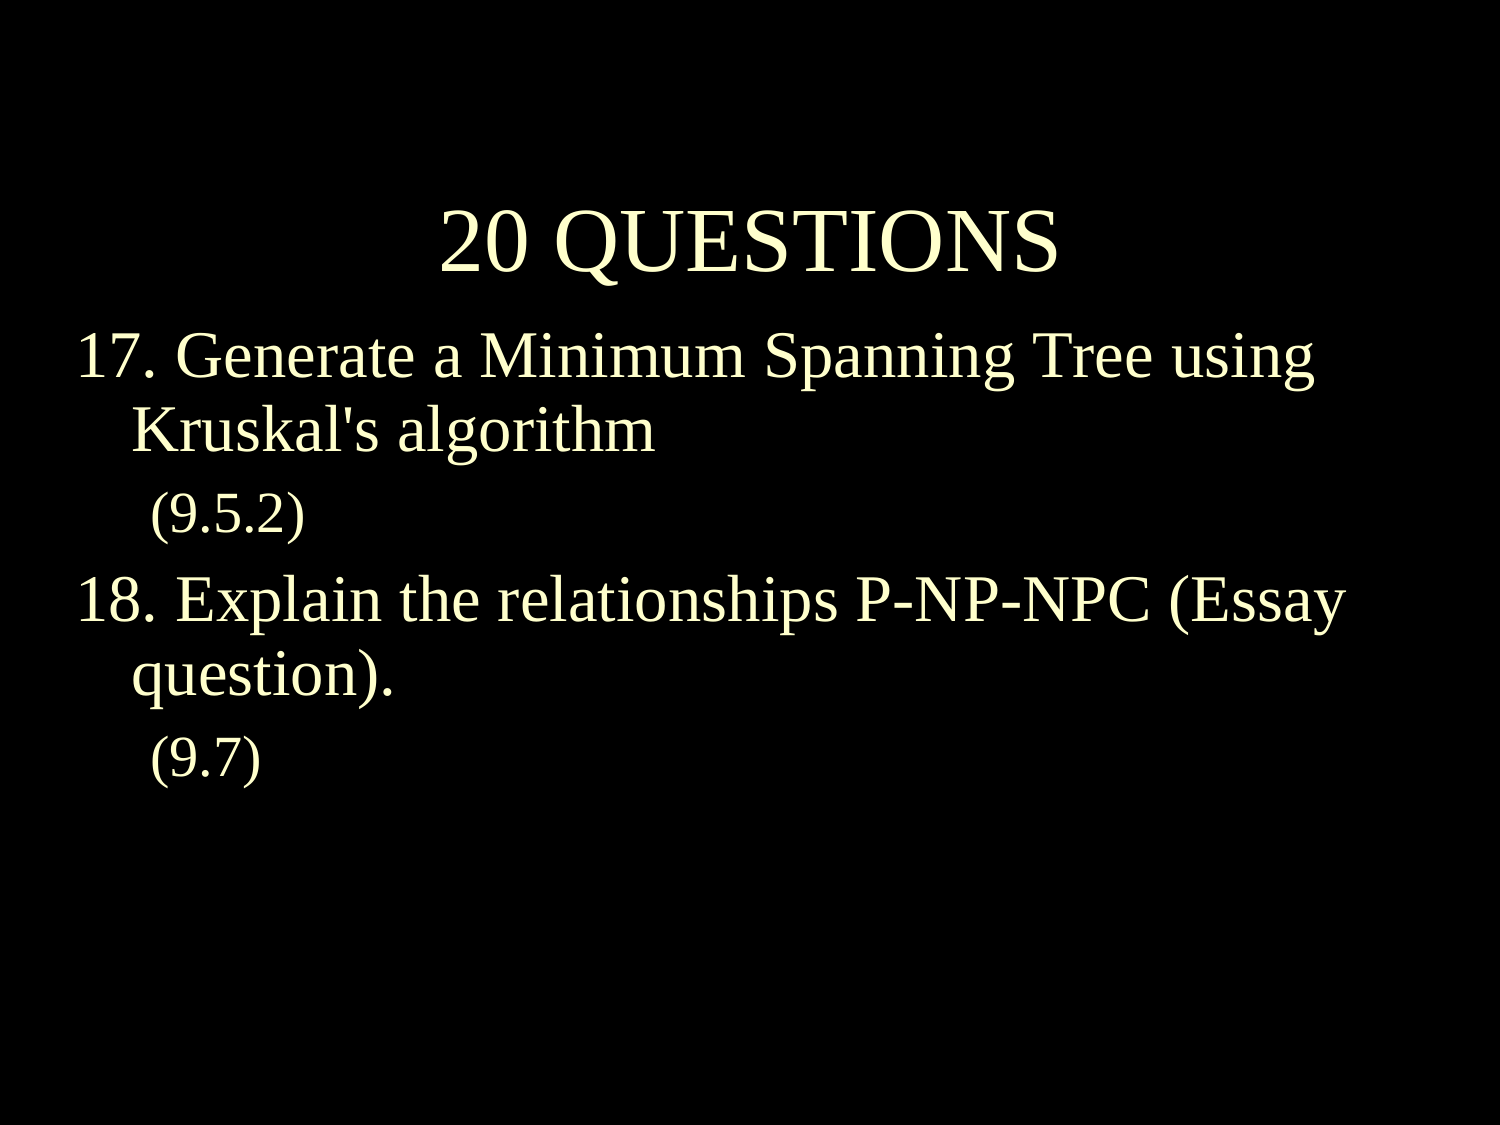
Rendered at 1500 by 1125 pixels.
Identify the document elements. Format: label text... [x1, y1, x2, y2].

list 17. Generate a Minimum Spanning Tree using Kruskal's algorithm (9.5.2) 18. Explain the relationships P-NP-NPC (Essay question). (9.7) [75, 318, 1426, 982]
title 20 QUESTIONS [22, 145, 1480, 336]
